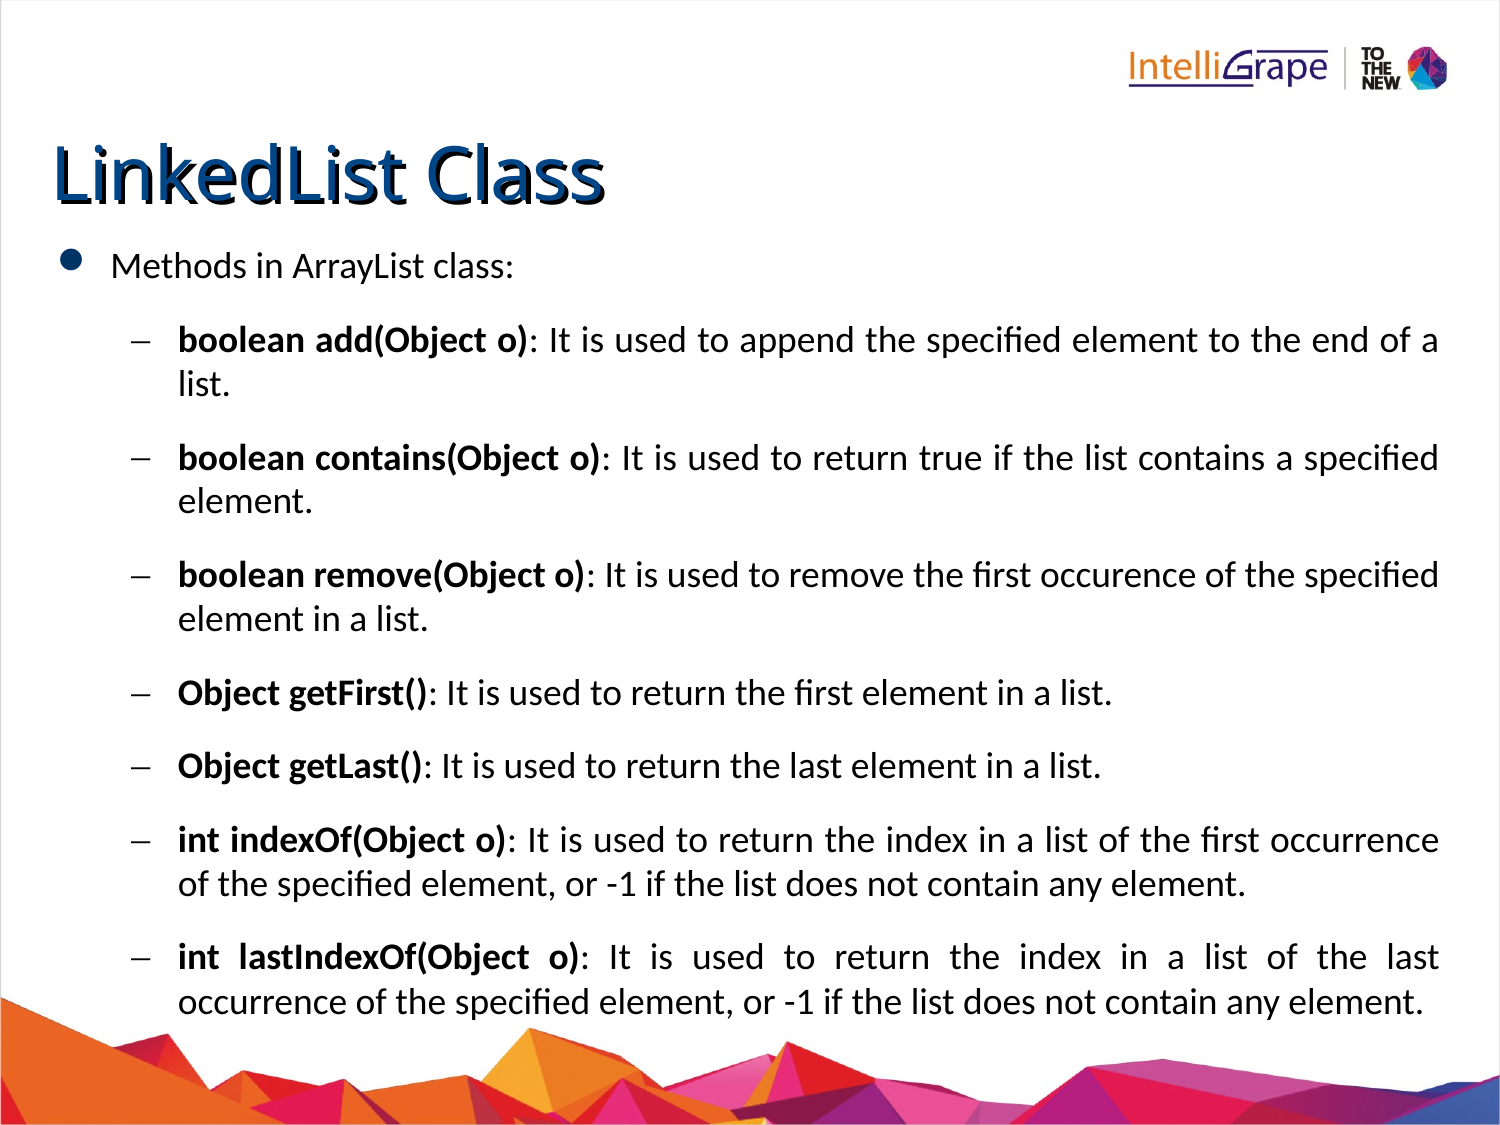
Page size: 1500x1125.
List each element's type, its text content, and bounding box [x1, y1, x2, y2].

picture [0, 0, 1500, 1125]
text_box LinkedList Class [35, 118, 1477, 234]
text_box Methods in ArrayList class: boolean add(Object o): It is used to append the specified element to the end of a list. boolean contains(Object o): It is used to return true if the list contains a specified element. boolean remove(Object o): It is used to remove the first occurence of the specified element in a list. Object getFirst(): It is used to return the first element in a list. Object getLast(): It is used to return the last element in a list. int indexOf(Object o): It is used to return the index in a list of the first occurrence of the specified element, or -1 if the list does not contain any element. int lastIndexOf(Object o): It is used to return the index in a list of the last occurrence of the specified element, or -1 if the list does not contain any element. [41, 236, 1456, 1125]
